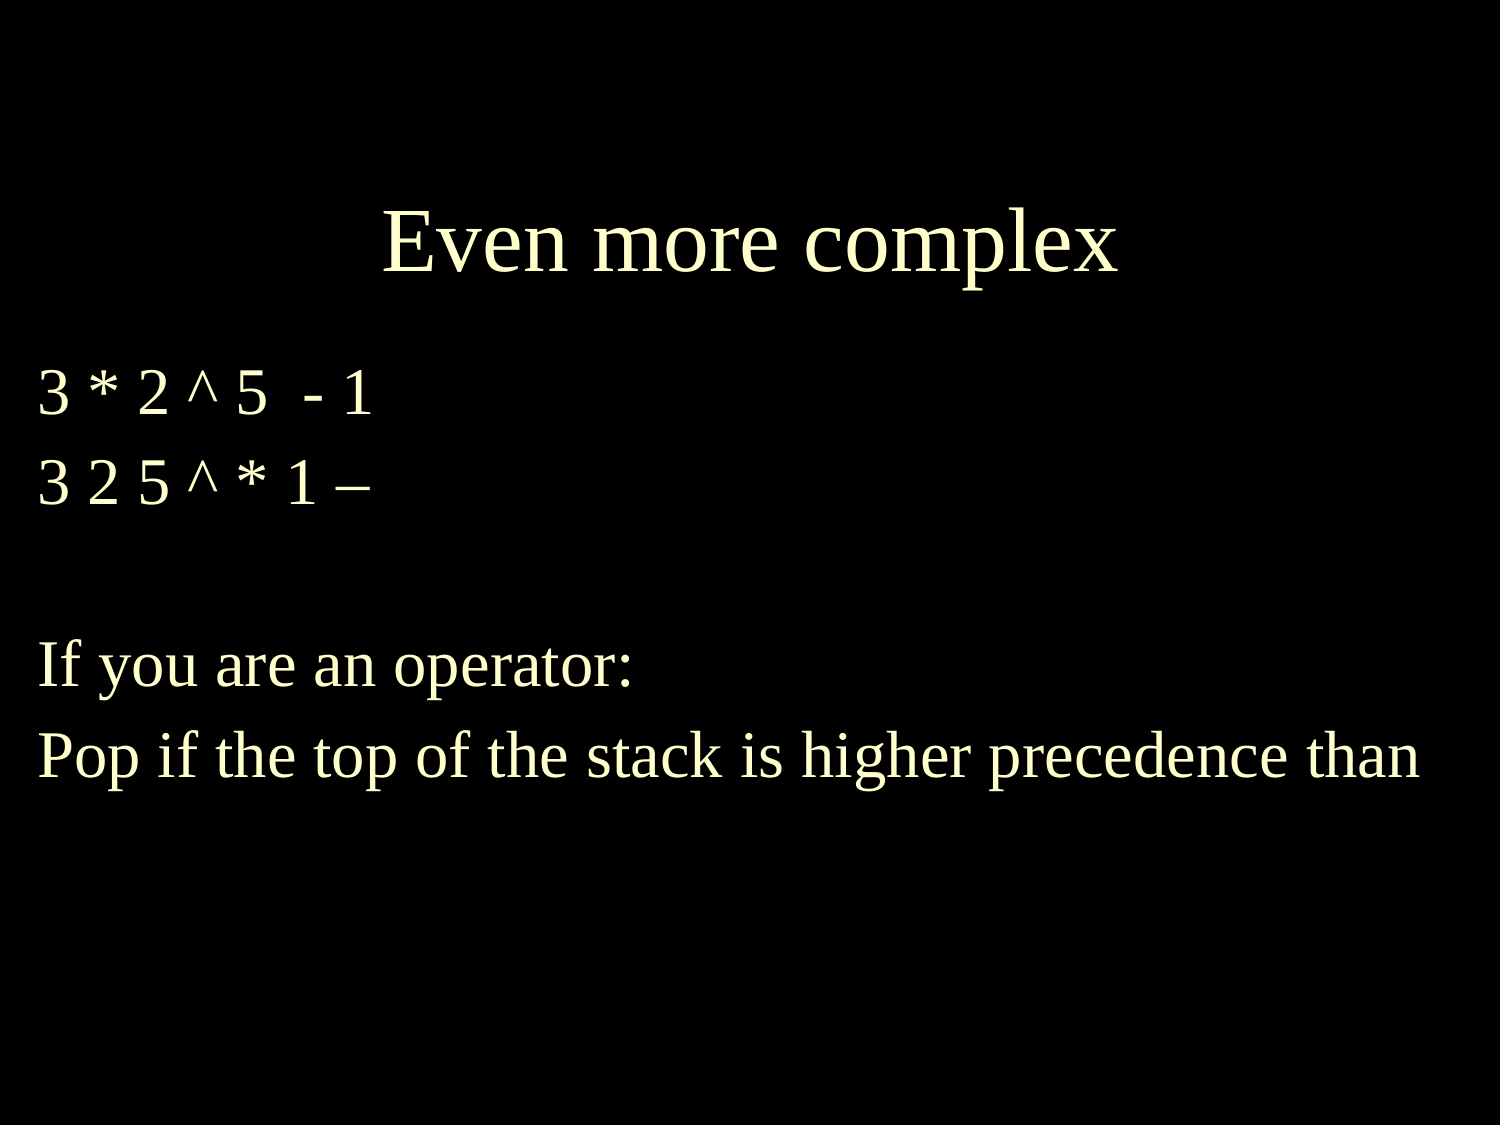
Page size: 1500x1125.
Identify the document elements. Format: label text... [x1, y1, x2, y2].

title Even more complex [22, 145, 1480, 336]
list 3 * 2 ^ 5 - 1 3 2 5 ^ * 1 – If you are an operator: Pop if the top of the stack is higher precedence than [22, 347, 1482, 1026]
